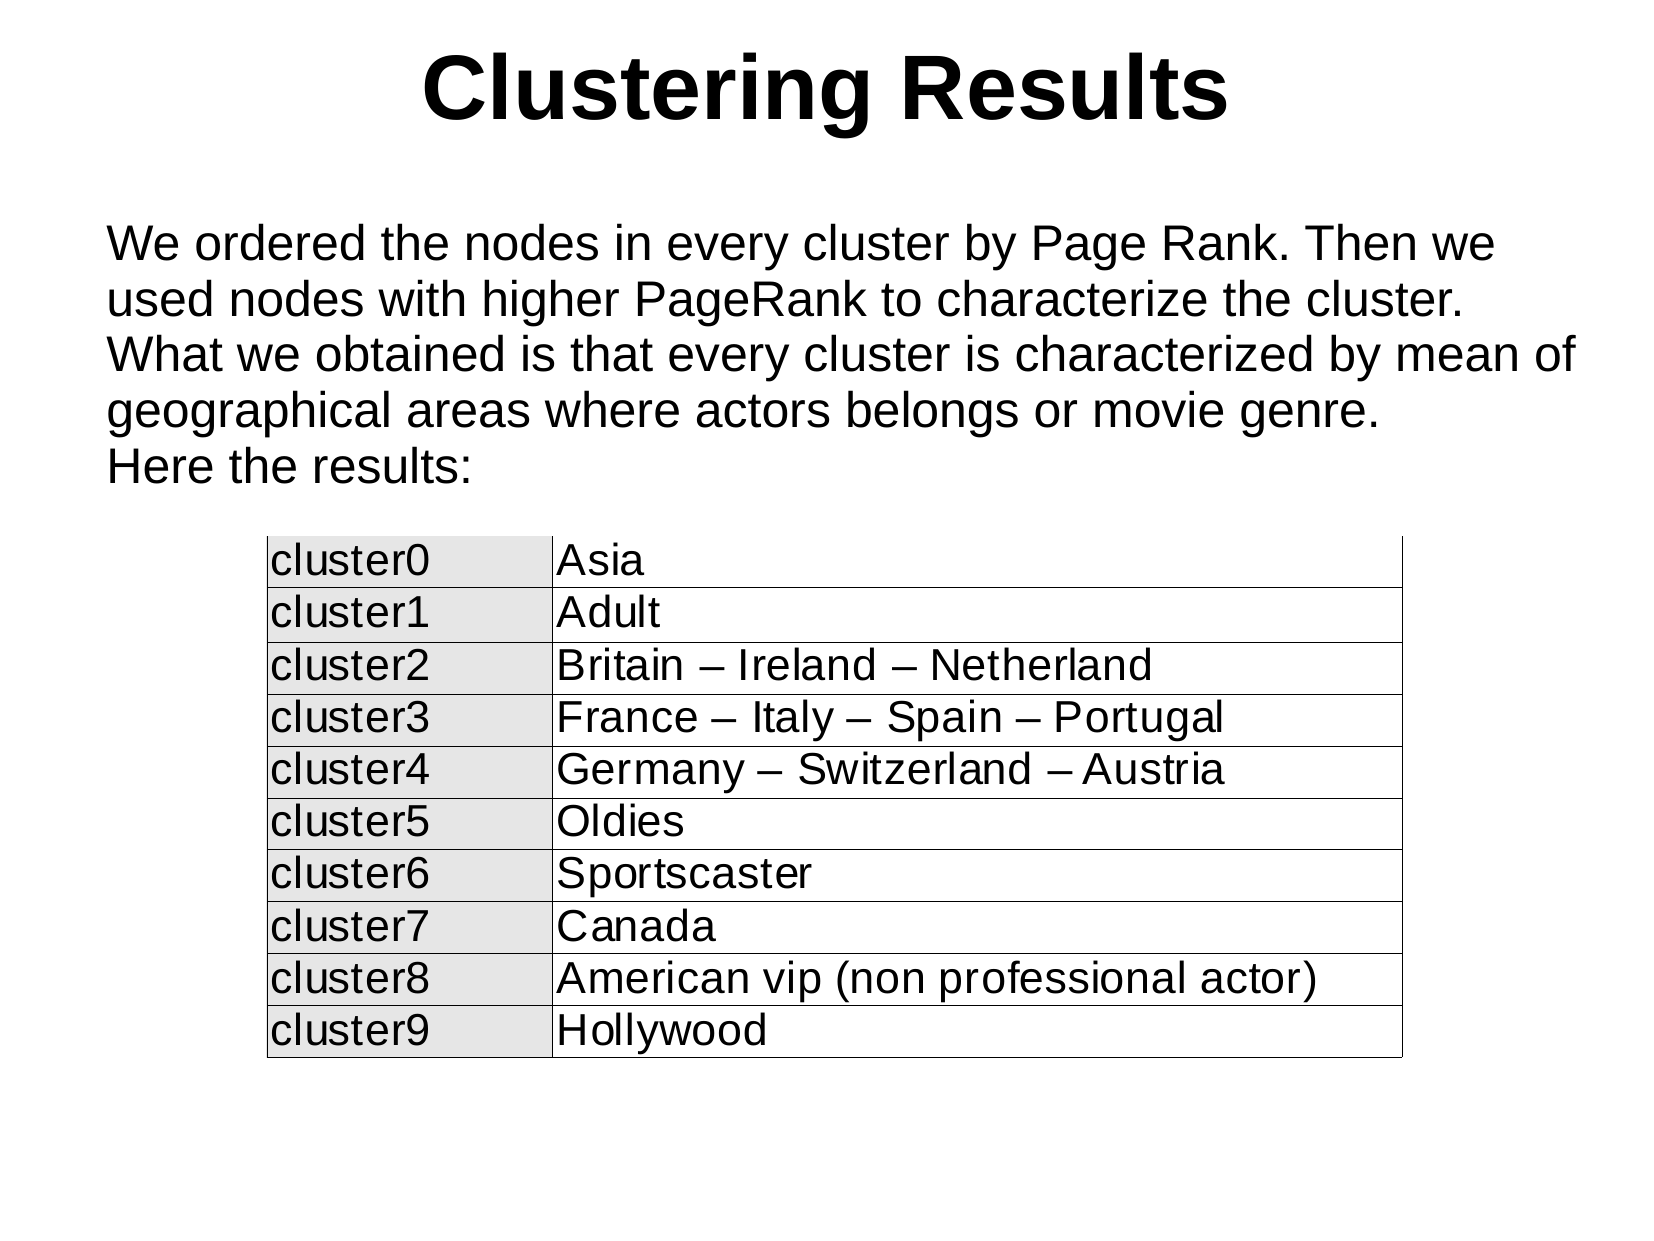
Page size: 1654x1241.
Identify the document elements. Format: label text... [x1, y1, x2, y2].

title Clustering Results [82, 0, 1571, 185]
chart [265, 536, 1408, 1063]
text_box We ordered the nodes in every cluster by Page Rank. Then we used nodes with higher PageRank to characterize the cluster. What we obtained is that every cluster is characterized by mean of geographical areas where actors belongs or movie genre. Here the results: [106, 177, 1595, 532]
